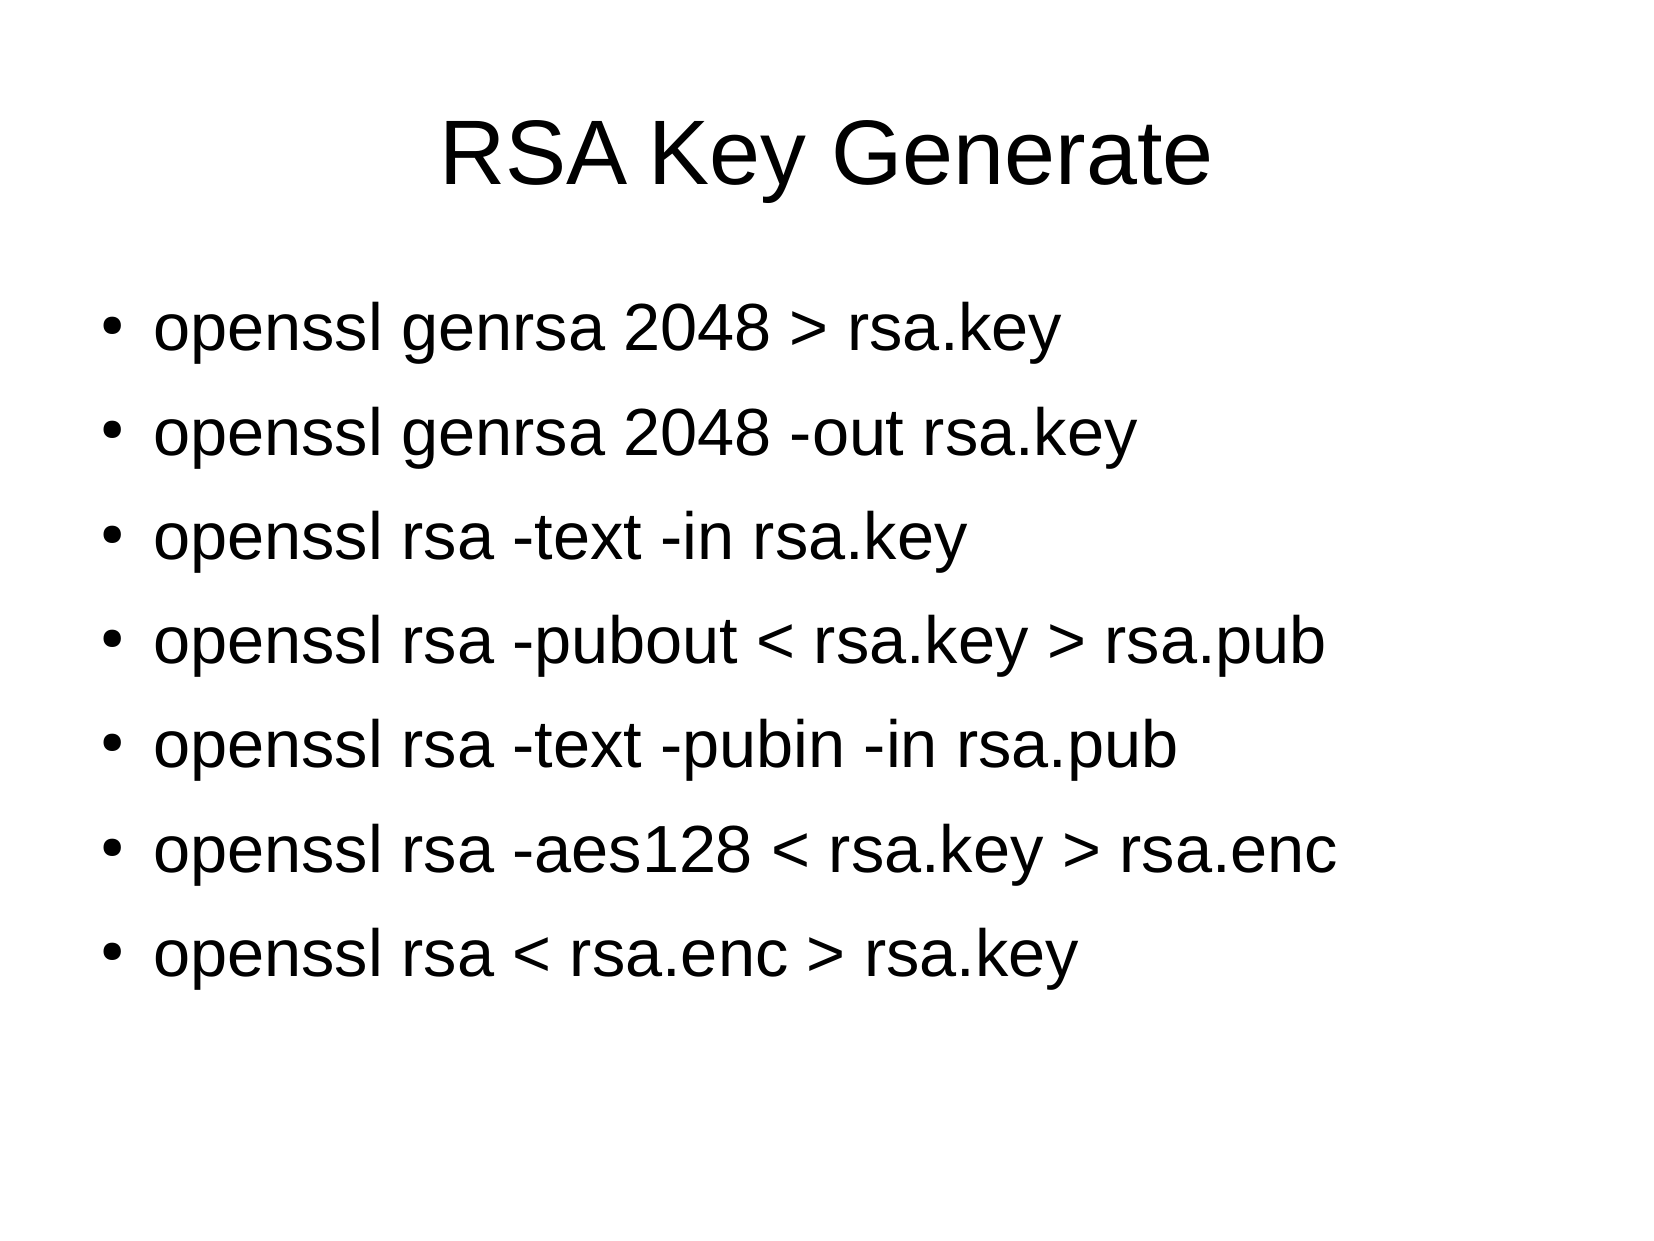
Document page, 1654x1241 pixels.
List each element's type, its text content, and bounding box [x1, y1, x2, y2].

list openssl genrsa 2048 > rsa.key openssl genrsa 2048 -out rsa.key openssl rsa -text -in rsa.key openssl rsa -pubout < rsa.key > rsa.pub openssl rsa -text -pubin -in rsa.pub openssl rsa -aes128 < rsa.key > rsa.enc openssl rsa < rsa.enc > rsa.key [82, 290, 1571, 1010]
title RSA Key Generate [82, 49, 1571, 257]
